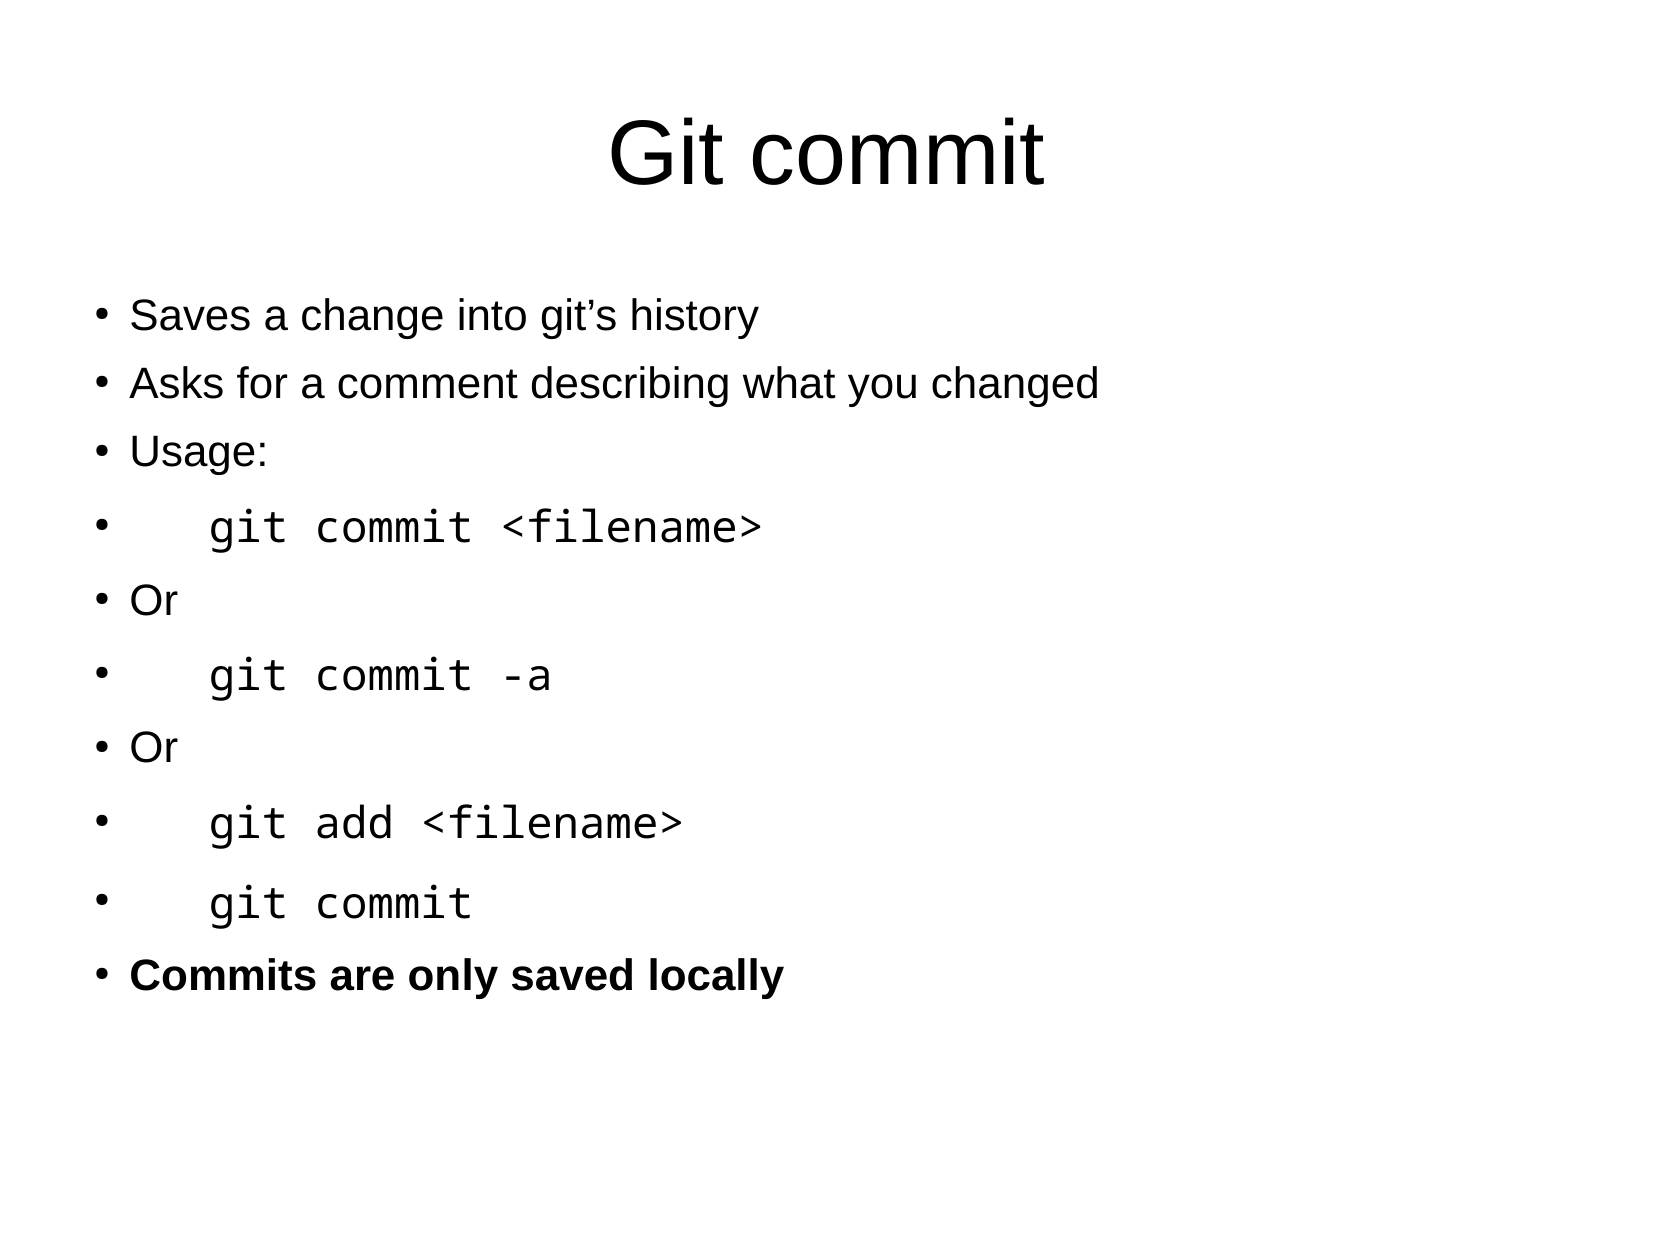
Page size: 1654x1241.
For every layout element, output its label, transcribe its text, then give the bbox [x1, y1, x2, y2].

title Git commit [82, 49, 1571, 257]
list Saves a change into git’s history Asks for a comment describing what you changed Usage: git commit <filename> Or git commit -a Or git add <filename> git commit Commits are only saved locally [82, 290, 1571, 1010]
